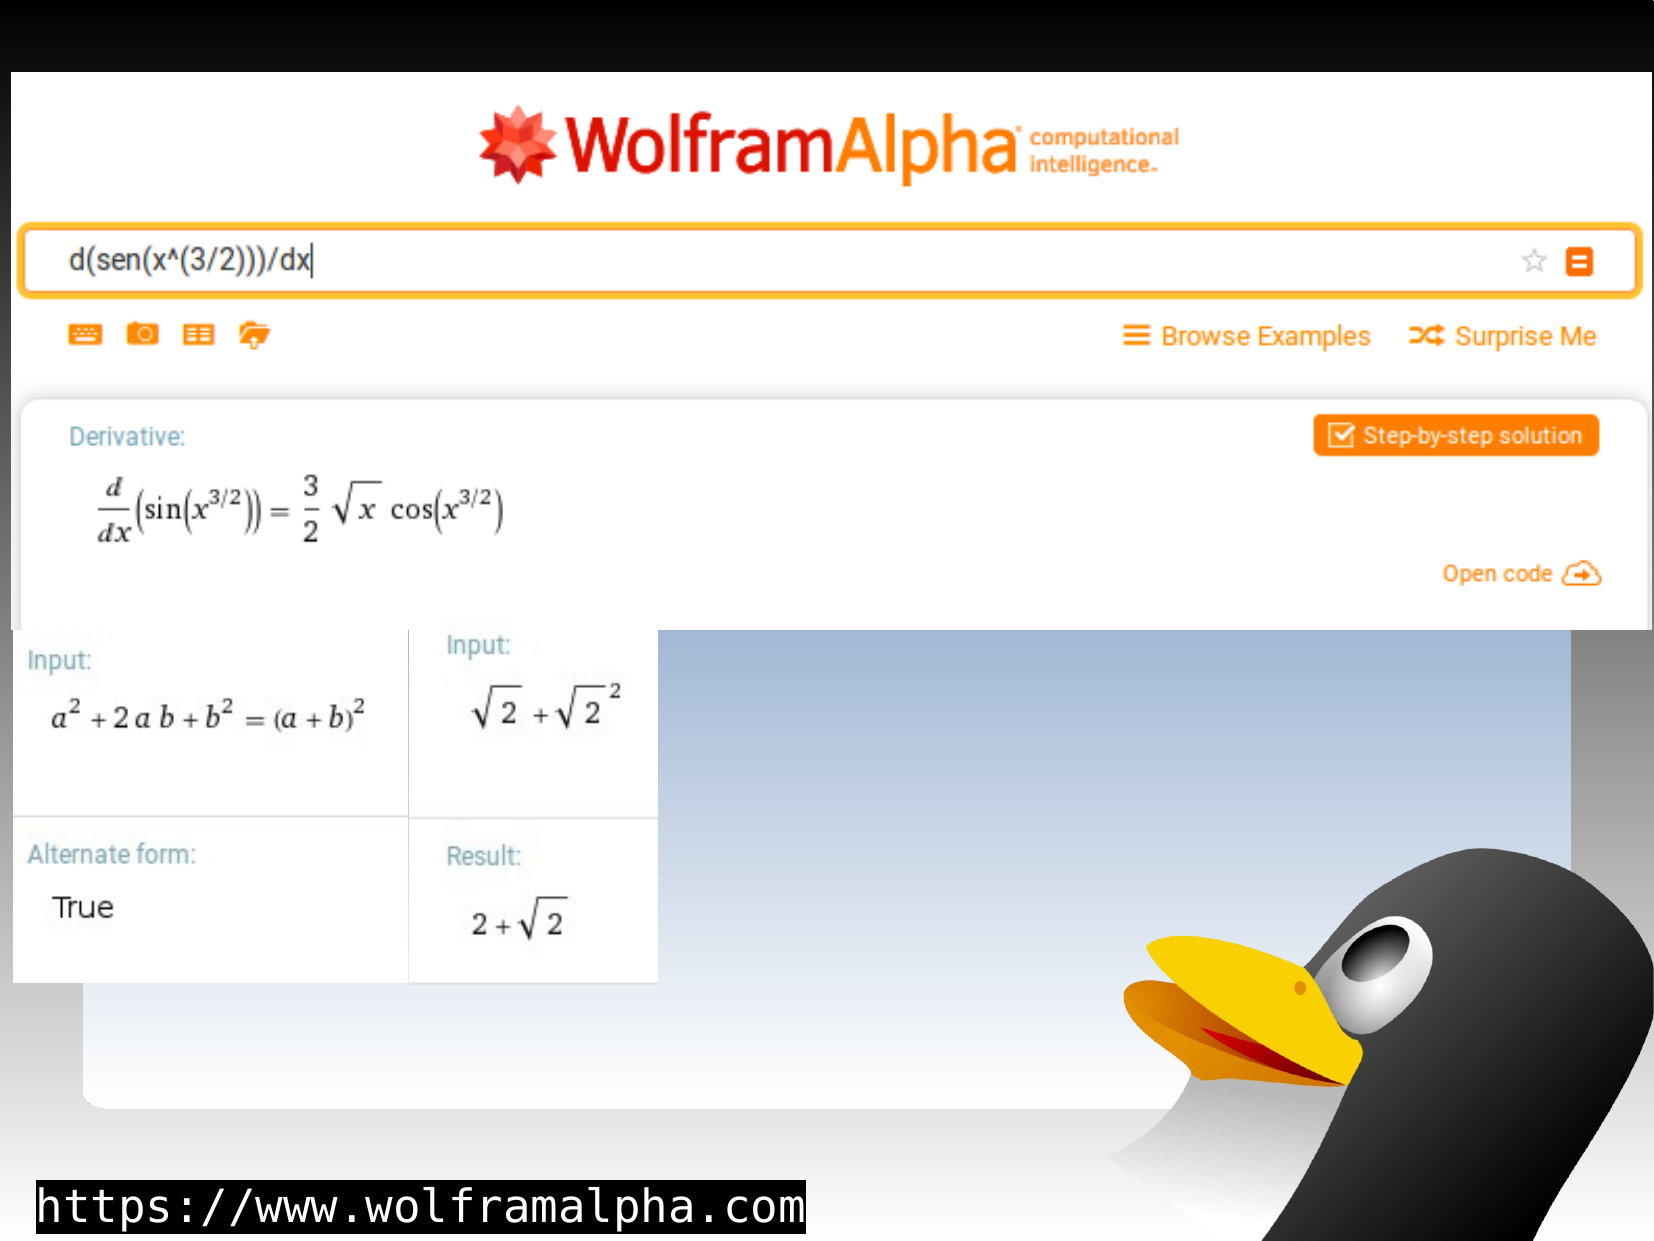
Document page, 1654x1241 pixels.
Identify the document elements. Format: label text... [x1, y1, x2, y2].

picture [1032, 696, 1654, 1241]
picture [11, 72, 1652, 985]
text_box https://www.wolframalpha.com [21, 1173, 957, 1241]
